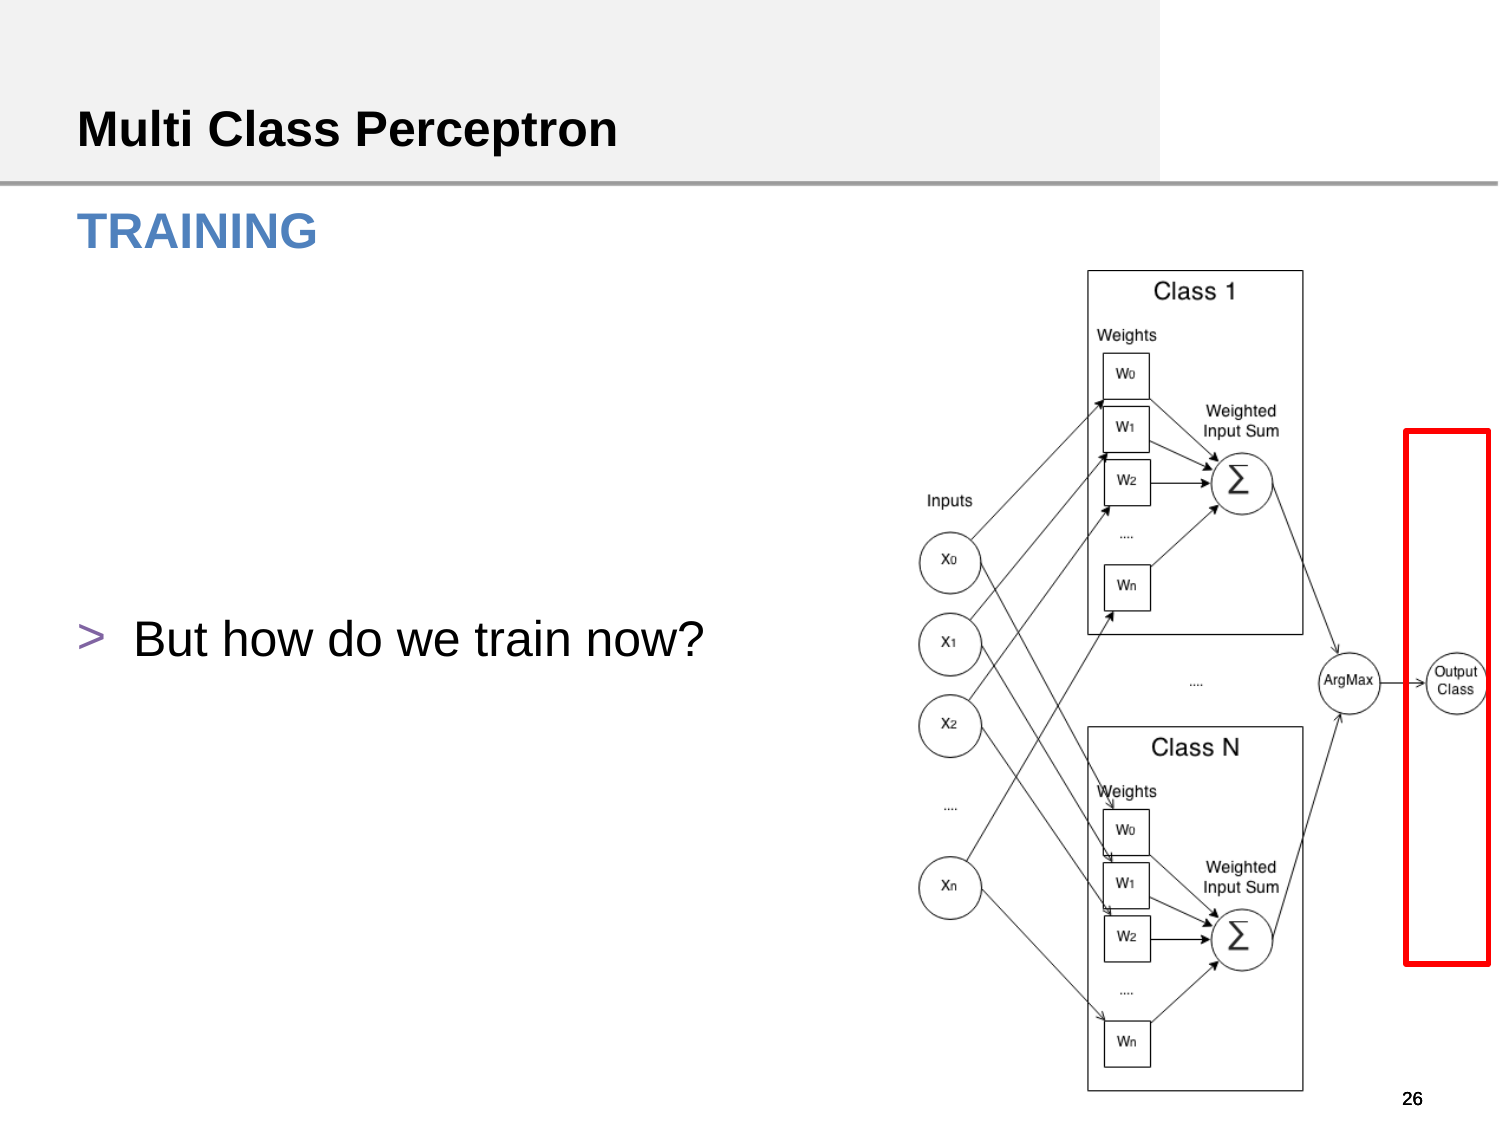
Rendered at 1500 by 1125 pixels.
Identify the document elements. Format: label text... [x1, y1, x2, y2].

list Multi Class Perceptron [76, 39, 1042, 157]
list TRAINING [76, 200, 1424, 259]
text_box But how do we train now? [76, 326, 892, 1024]
picture [915, 270, 1489, 1095]
picture [1409, 434, 1486, 961]
